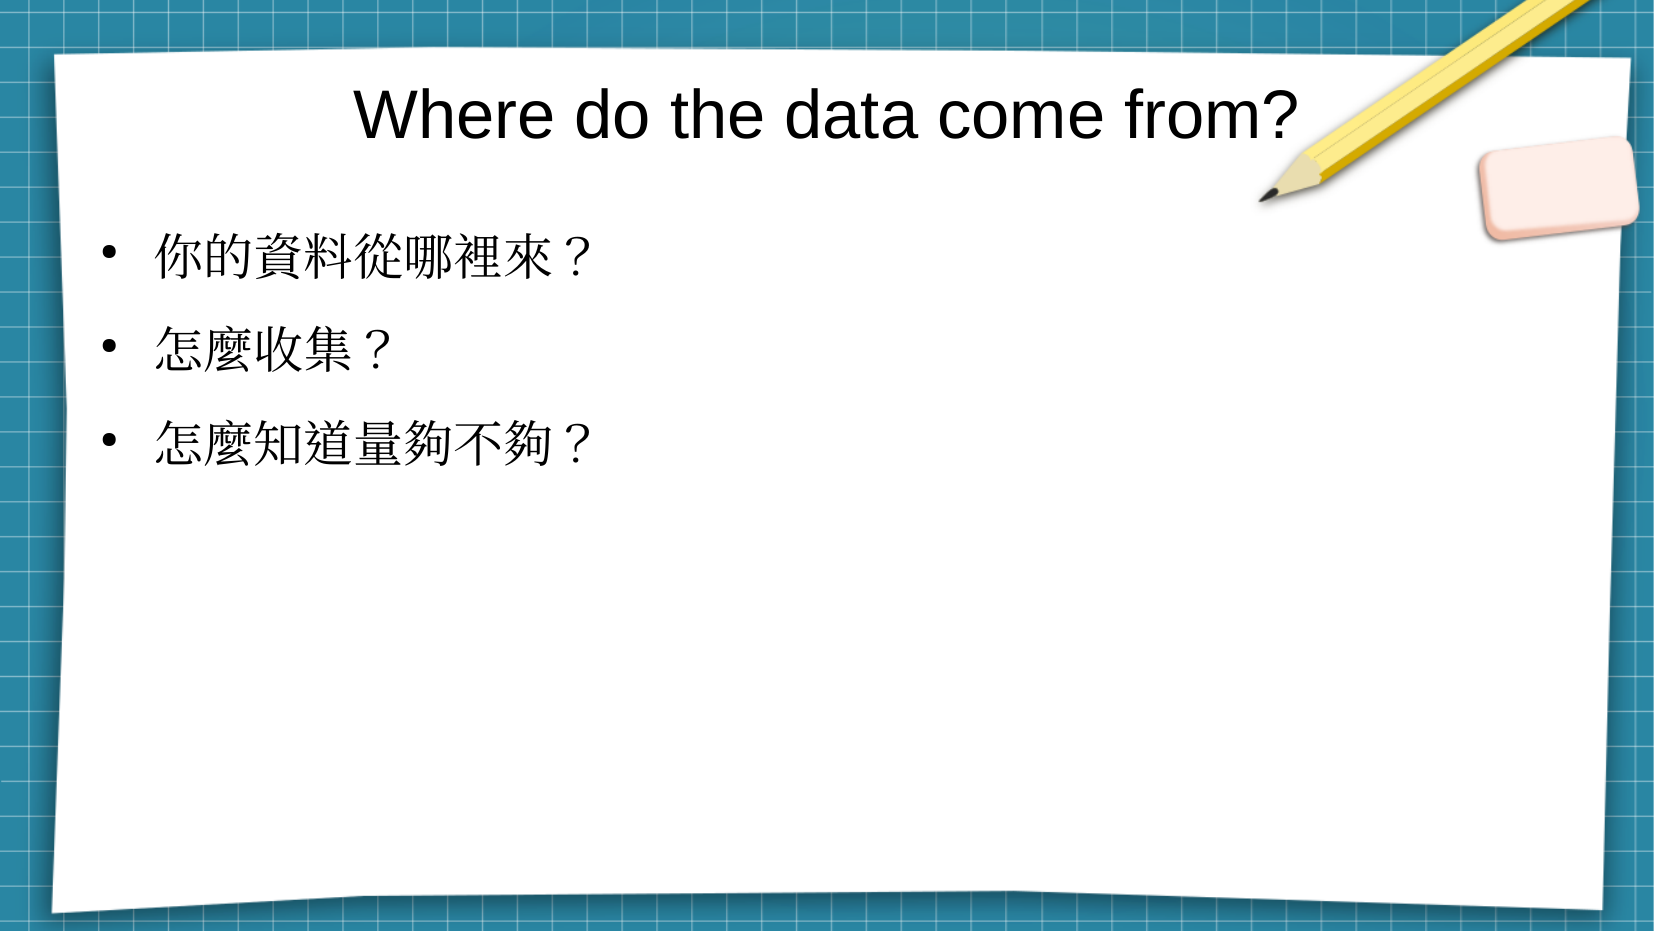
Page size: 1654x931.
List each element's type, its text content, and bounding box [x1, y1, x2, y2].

title Where do the data come from? [82, 37, 1571, 193]
list 你的資料從哪裡來？ 怎麼收集？ 怎麼知道量夠不夠？ [82, 217, 1571, 758]
picture [0, 0, 1654, 931]
